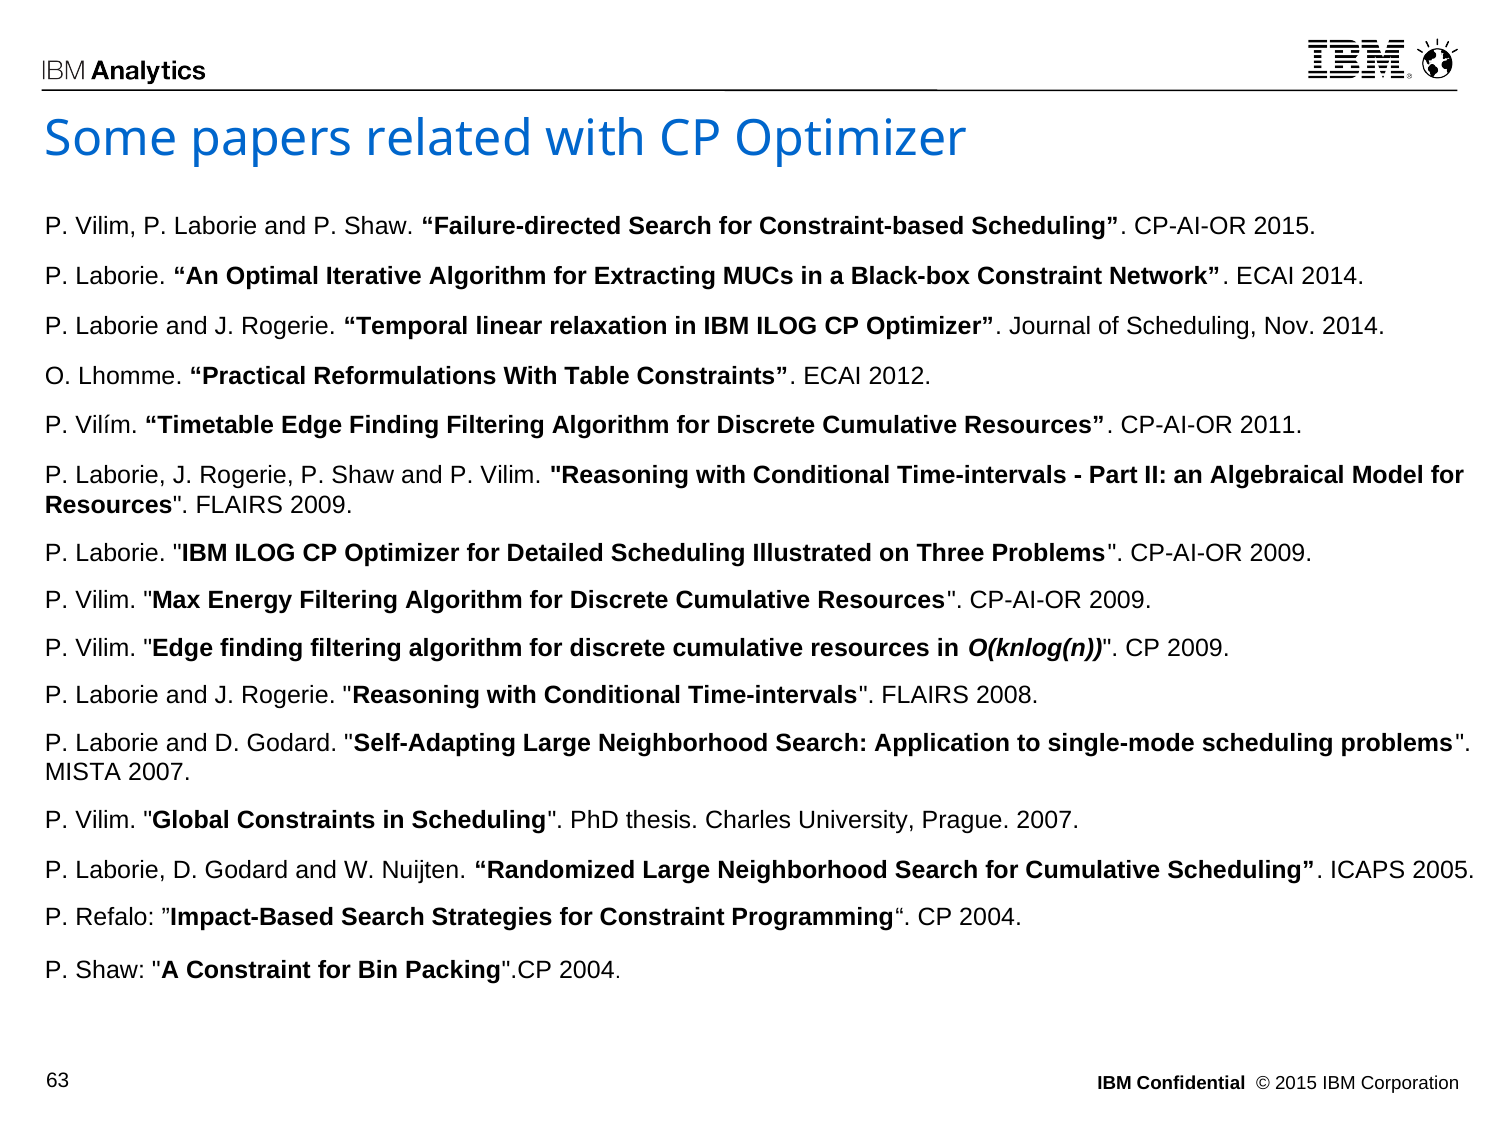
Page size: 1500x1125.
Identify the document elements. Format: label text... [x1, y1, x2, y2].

title Some papers related with CP Optimizer [29, 97, 1500, 171]
picture [1294, 24, 1469, 91]
picture [24, 42, 224, 99]
list P. Vilim, P. Laborie and P. Shaw. “Failure-directed Search for Constraint-based Scheduling”. CP-AI-OR 2015. P. Laborie. “An Optimal Iterative Algorithm for Extracting MUCs in a Black-box Constraint Network”. ECAI 2014. P. Laborie and J. Rogerie. “Temporal linear relaxation in IBM ILOG CP Optimizer”. Journal of Scheduling, Nov. 2014. O. Lhomme. “Practical Reformulations With Table Constraints”. ECAI 2012. P. Vilím. “Timetable Edge Finding Filtering Algorithm for Discrete Cumulative Resources”. CP-AI-OR 2011. P. Laborie, J. Rogerie, P. Shaw and P. Vilim. "Reasoning with Conditional Time-intervals - Part II: an Algebraical Model for Resources". FLAIRS 2009. P. Laborie. "IBM ILOG CP Optimizer for Detailed Scheduling Illustrated on Three Problems". CP-AI-OR 2009. P. Vilim. "Max Energy Filtering Algorithm for Discrete Cumulative Resources". CP-AI-OR 2009. P. Vilim. "Edge finding filtering algorithm for discrete cumulative resources in O(knlog(n))". CP 2009. P. Laborie and J. Rogerie. "Reasoning with Conditional Time-intervals". FLAIRS 2008. P. Laborie and D. Godard. "Self-Adapting Large Neighborhood Search: Application to single-mode scheduling problems". MISTA 2007. P. Vilim. "Global Constraints in Scheduling". PhD thesis. Charles University, Prague. 2007. P. Laborie, D. Godard and W. Nuijten. “Randomized Large Neighborhood Search for Cumulative Scheduling”. ICAPS 2005. P. Refalo: ”Impact-Based Search Strategies for Constraint Programming“. CP 2004. P. Shaw: "A Constraint for Bin Packing".CP 2004. [29, 171, 1500, 1081]
